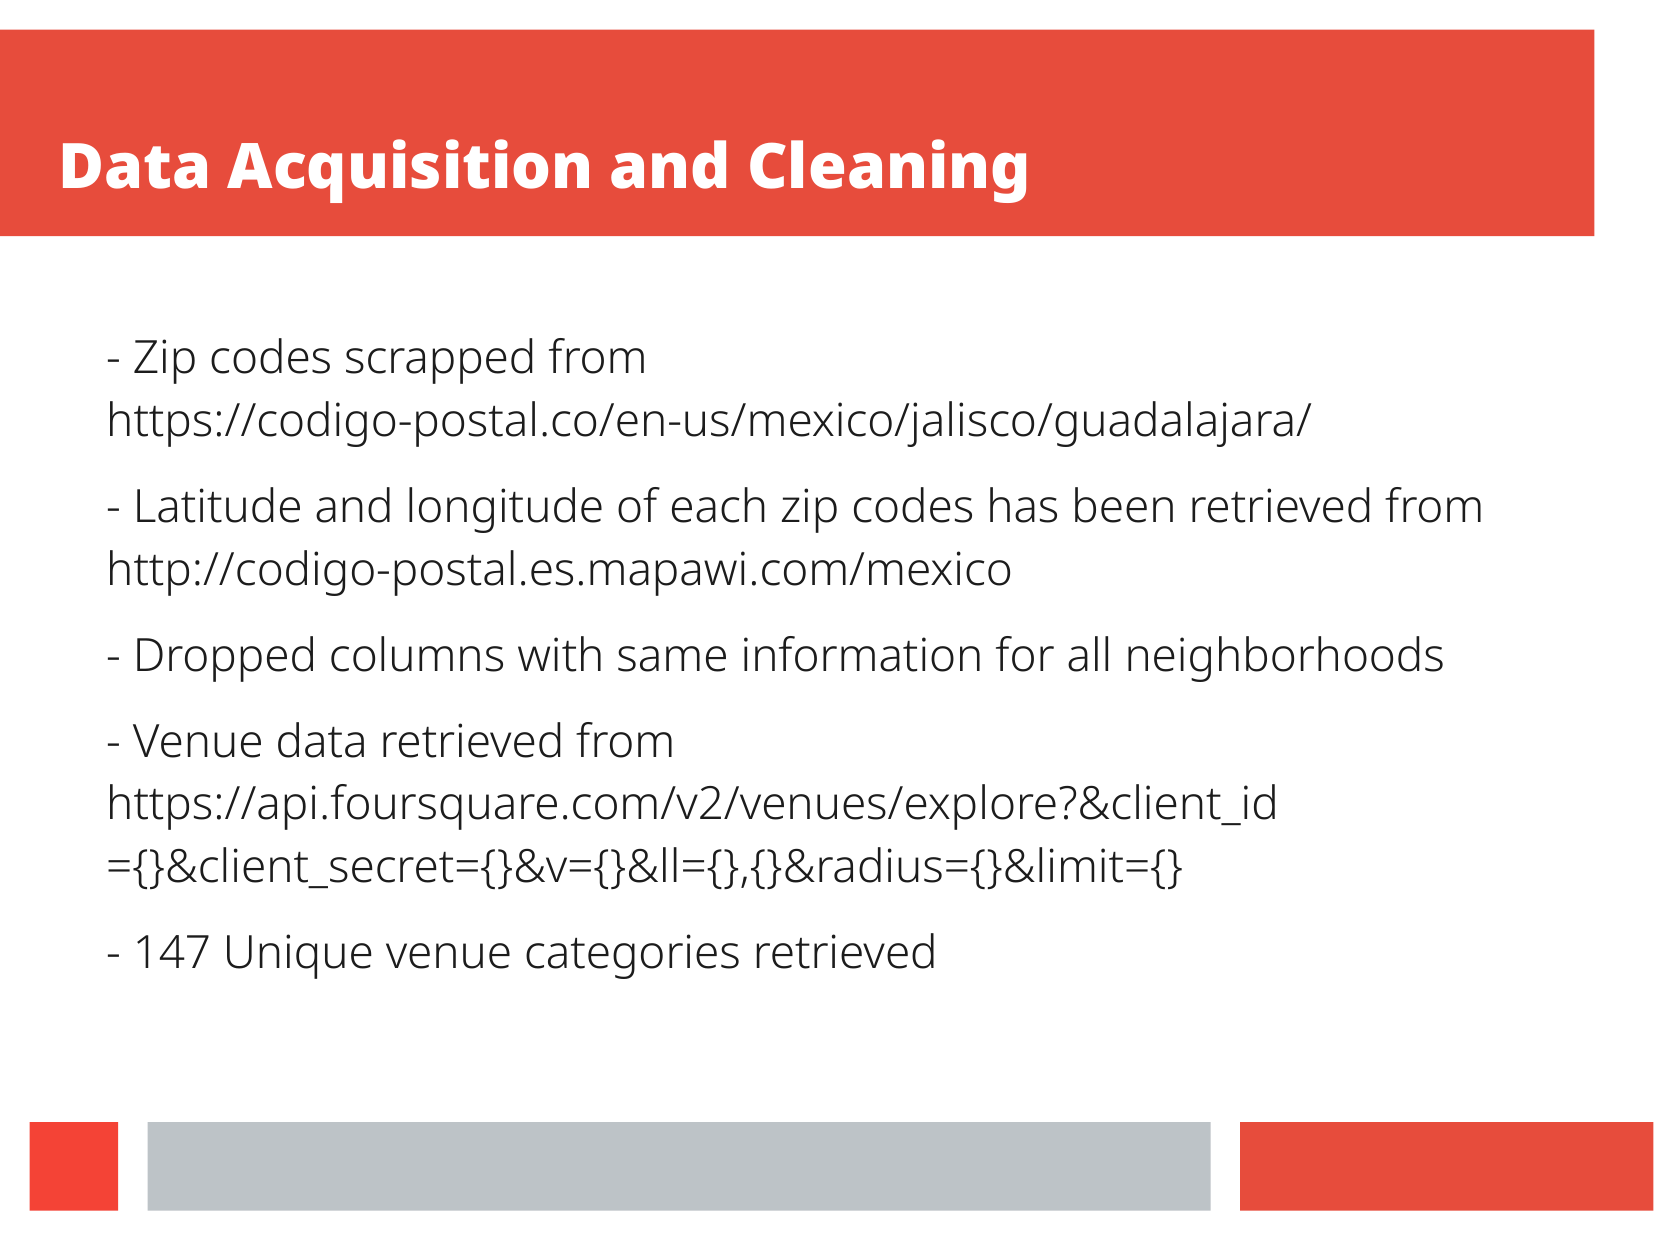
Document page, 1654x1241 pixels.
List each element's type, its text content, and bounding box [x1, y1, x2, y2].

list - Zip codes scrapped from https://codigo-postal.co/en-us/mexico/jalisco/guadalajara/ - Latitude and longitude of each zip codes has been retrieved from http://codigo-postal.es.mapawi.com/mexico - Dropped columns with same information for all neighborhoods - Venue data retrieved from https://api.foursquare.com/v2/venues/explore?&client_id={}&client_secret={}&v={}&ll={},{}&radius={}&limit={} - 147 Unique venue categories retrieved [59, 324, 1565, 1093]
title Data Acquisition and Cleaning [59, 59, 1595, 207]
